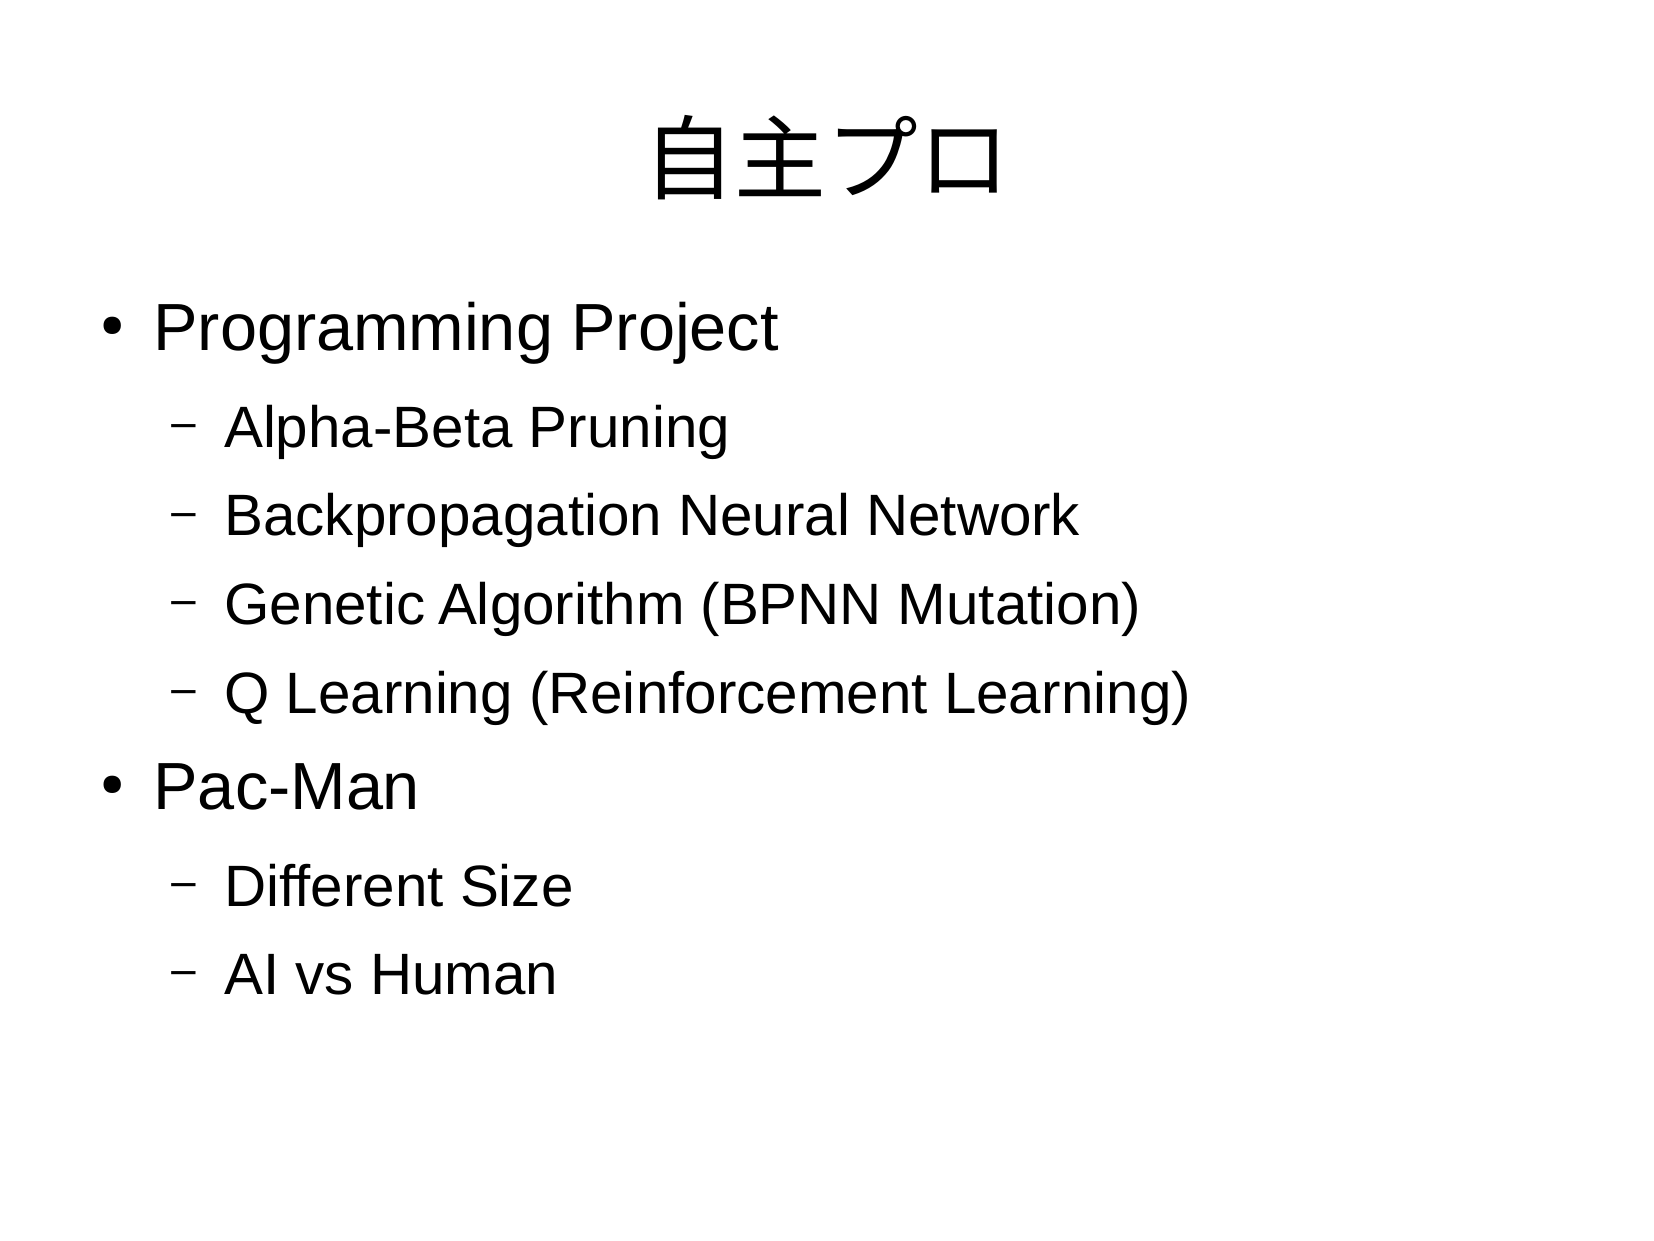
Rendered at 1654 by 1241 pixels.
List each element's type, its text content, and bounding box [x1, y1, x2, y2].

title 自主プロ [82, 49, 1571, 257]
list Programming Project Alpha-Beta Pruning Backpropagation Neural Network Genetic Algorithm (BPNN Mutation) Q Learning (Reinforcement Learning) Pac-Man Different Size AI vs Human [82, 290, 1538, 1010]
